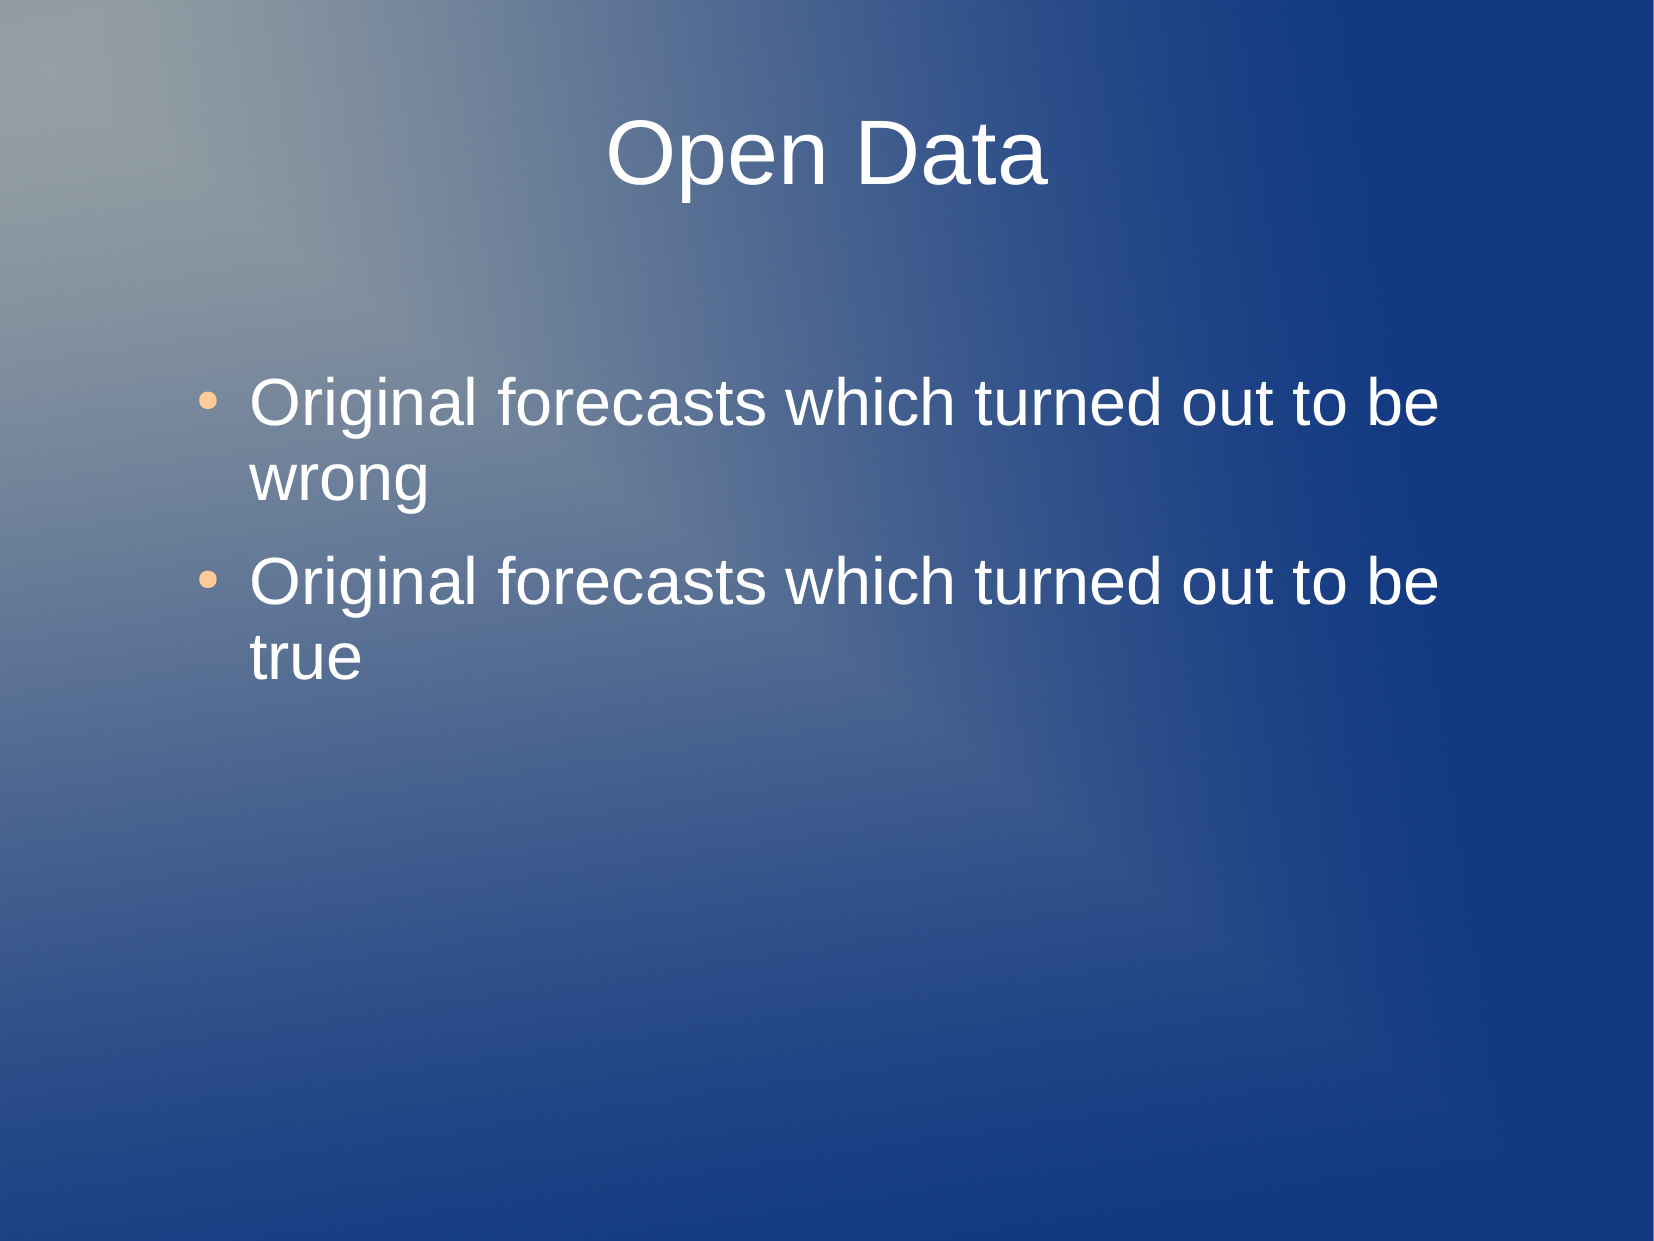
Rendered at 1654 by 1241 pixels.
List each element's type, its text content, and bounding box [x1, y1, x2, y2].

list Original forecasts which turned out to be wrong Original forecasts which turned out to be true [178, 364, 1570, 1147]
title Open Data [82, 49, 1571, 257]
picture [0, 0, 1654, 1241]
